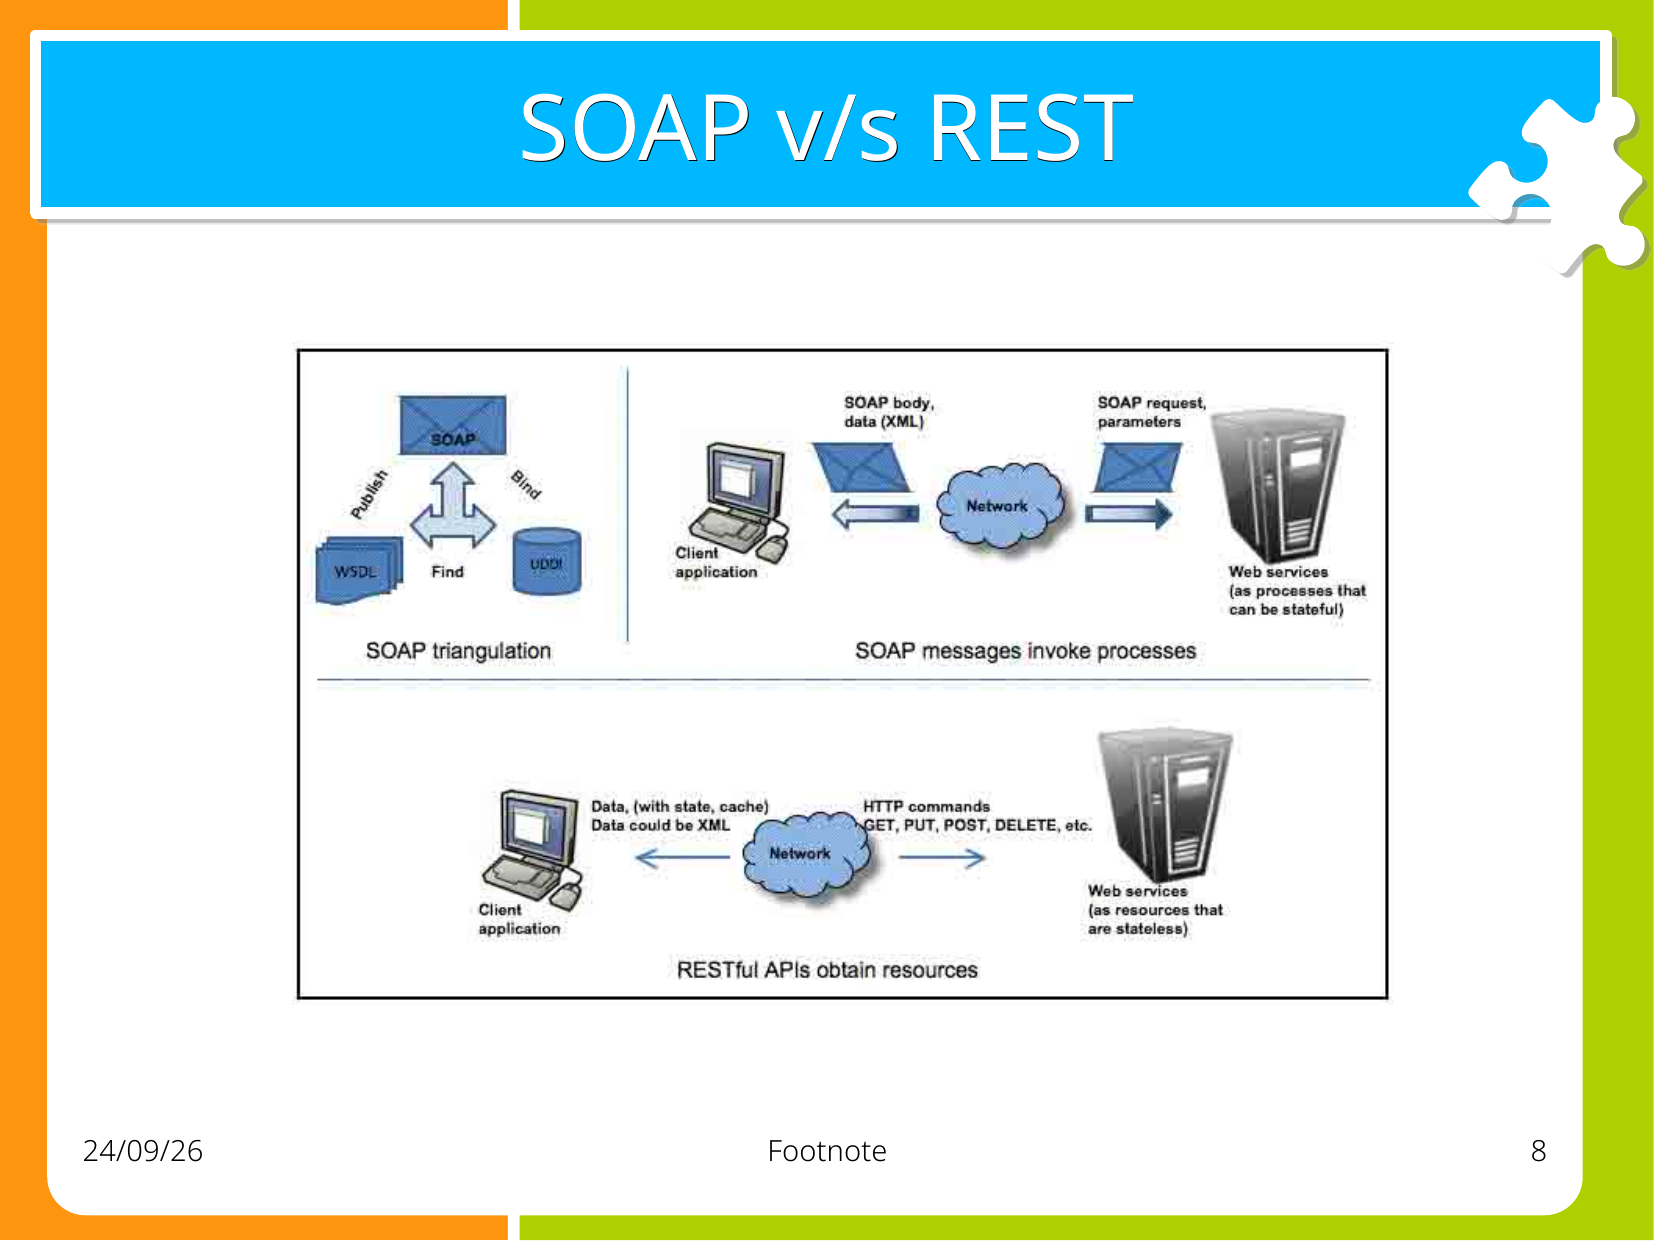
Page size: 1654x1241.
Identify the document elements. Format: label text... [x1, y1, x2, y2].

picture [280, 266, 1406, 1111]
title SOAP v/s REST [82, 49, 1571, 201]
